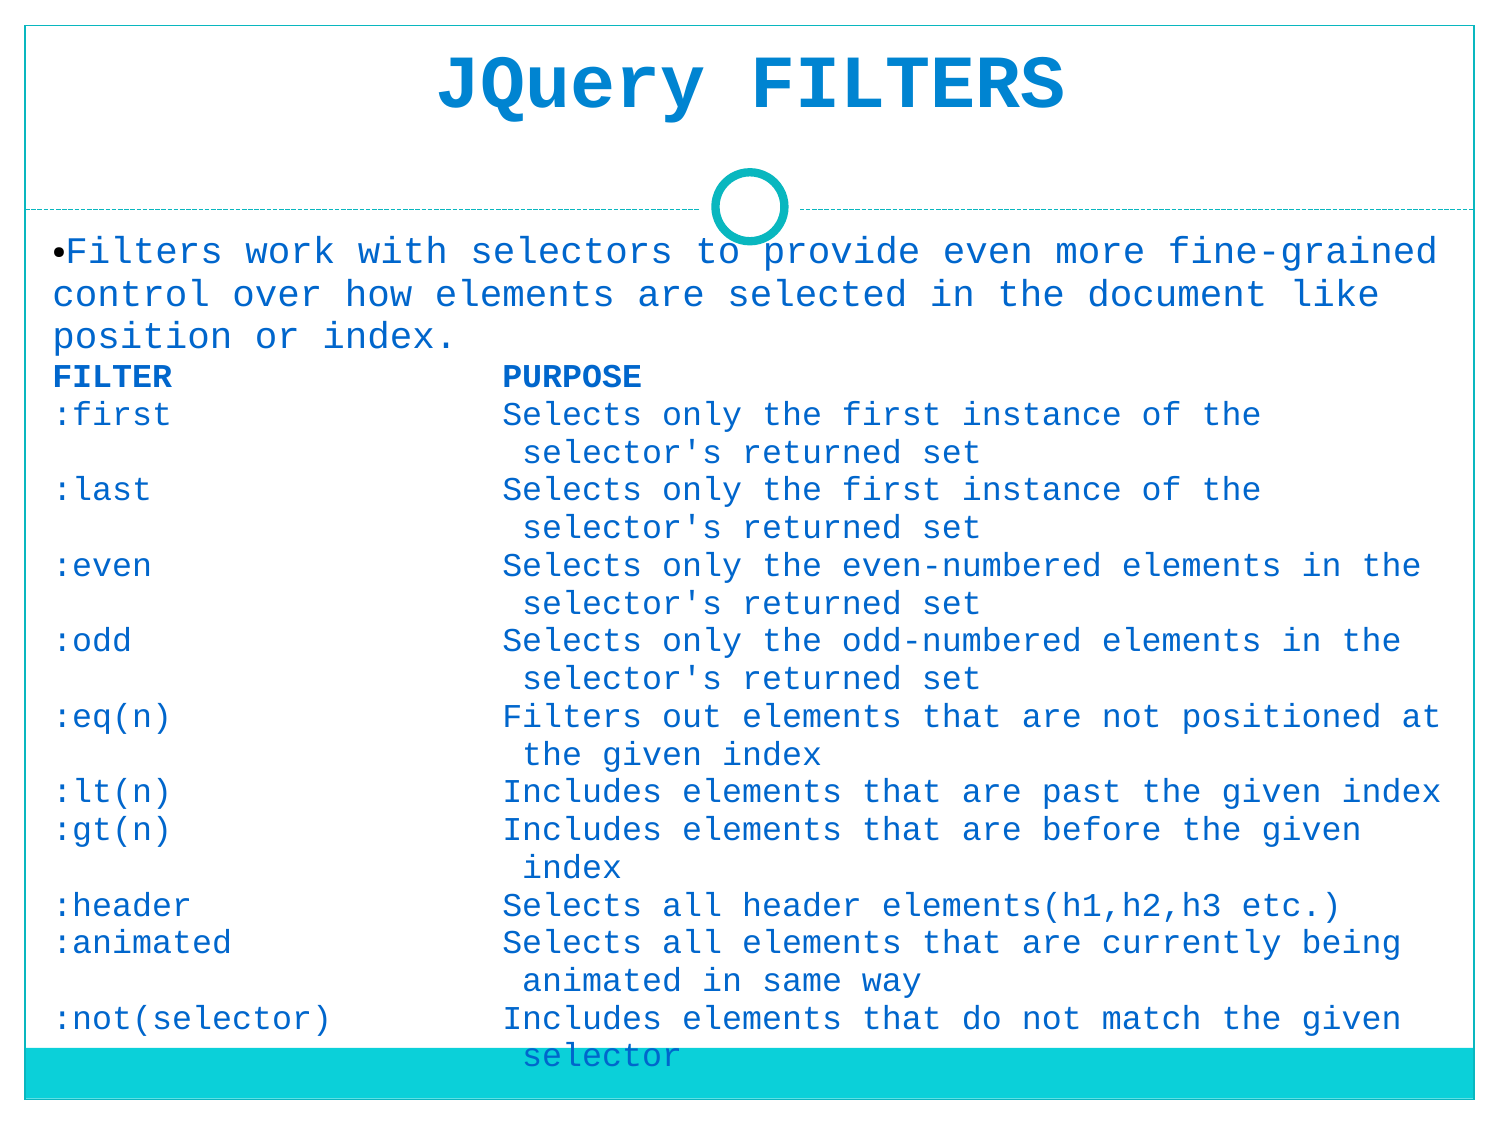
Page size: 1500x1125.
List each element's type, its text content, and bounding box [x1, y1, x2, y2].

text_box Filters work with selectors to provide even more fine-grained control over how elements are selected in the document like position or index. FILTER PURPOSE :first Selects only the first instance of the selector's returned set :last Selects only the first instance of the selector's returned set :even Selects only the even-numbered elements in the selector's returned set :odd Selects only the odd-numbered elements in the selector's returned set :eq(n) Filters out elements that are not positioned at the given index :lt(n) Includes elements that are past the given index :gt(n) Includes elements that are before the given index :header Selects all header elements(h1,h2,h3 etc.) :animated Selects all elements that are currently being animated in same way :not(selector) Includes elements that do not match the given selector [37, 224, 1460, 1040]
text_box JQuery FILTERS [75, 37, 1426, 138]
